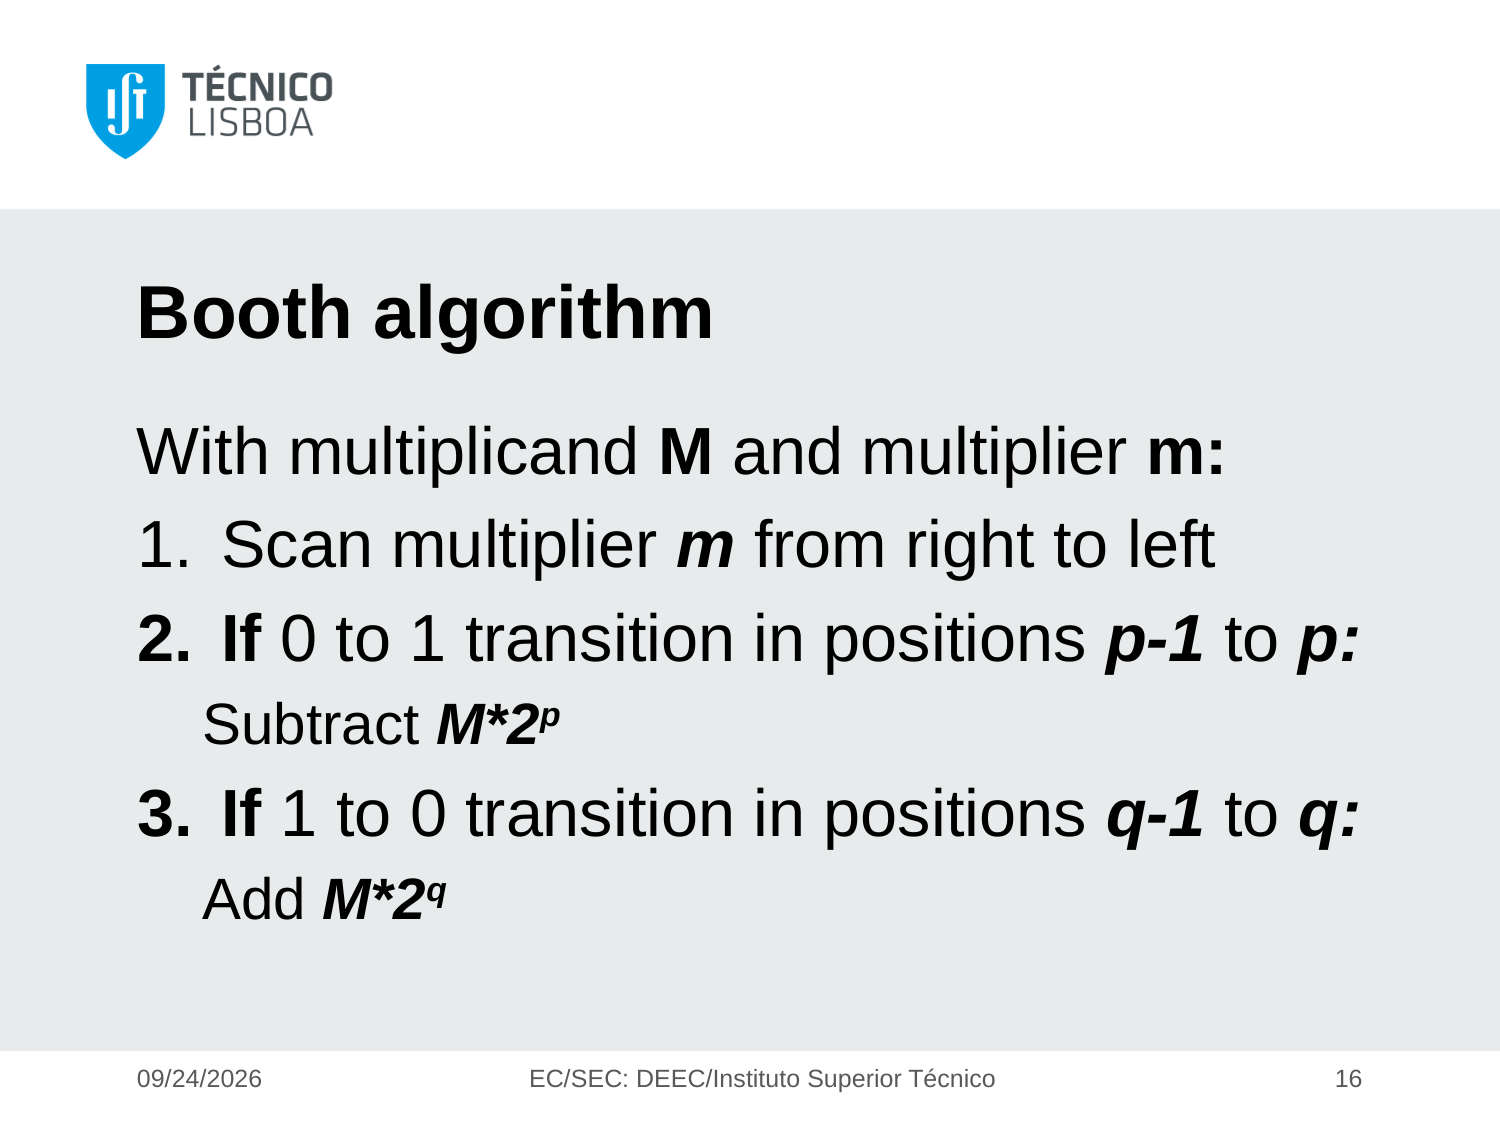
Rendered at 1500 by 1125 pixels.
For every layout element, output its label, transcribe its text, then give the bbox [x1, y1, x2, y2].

title Booth algorithm [121, 237, 1378, 381]
list With multiplicand M and multiplier m: Scan multiplier m from right to left If 0 to 1 transition in positions p-1 to p: Subtract M*2p If 1 to 0 transition in positions q-1 to q: Add M*2q [121, 400, 1378, 1005]
footer EC/SEC: DEEC/Instituto Superior Técnico [512, 1052, 1021, 1103]
picture [0, 0, 1500, 1125]
slide_number 10/22/2018 [121, 1052, 425, 1103]
slide_number <number> [1077, 1052, 1378, 1103]
